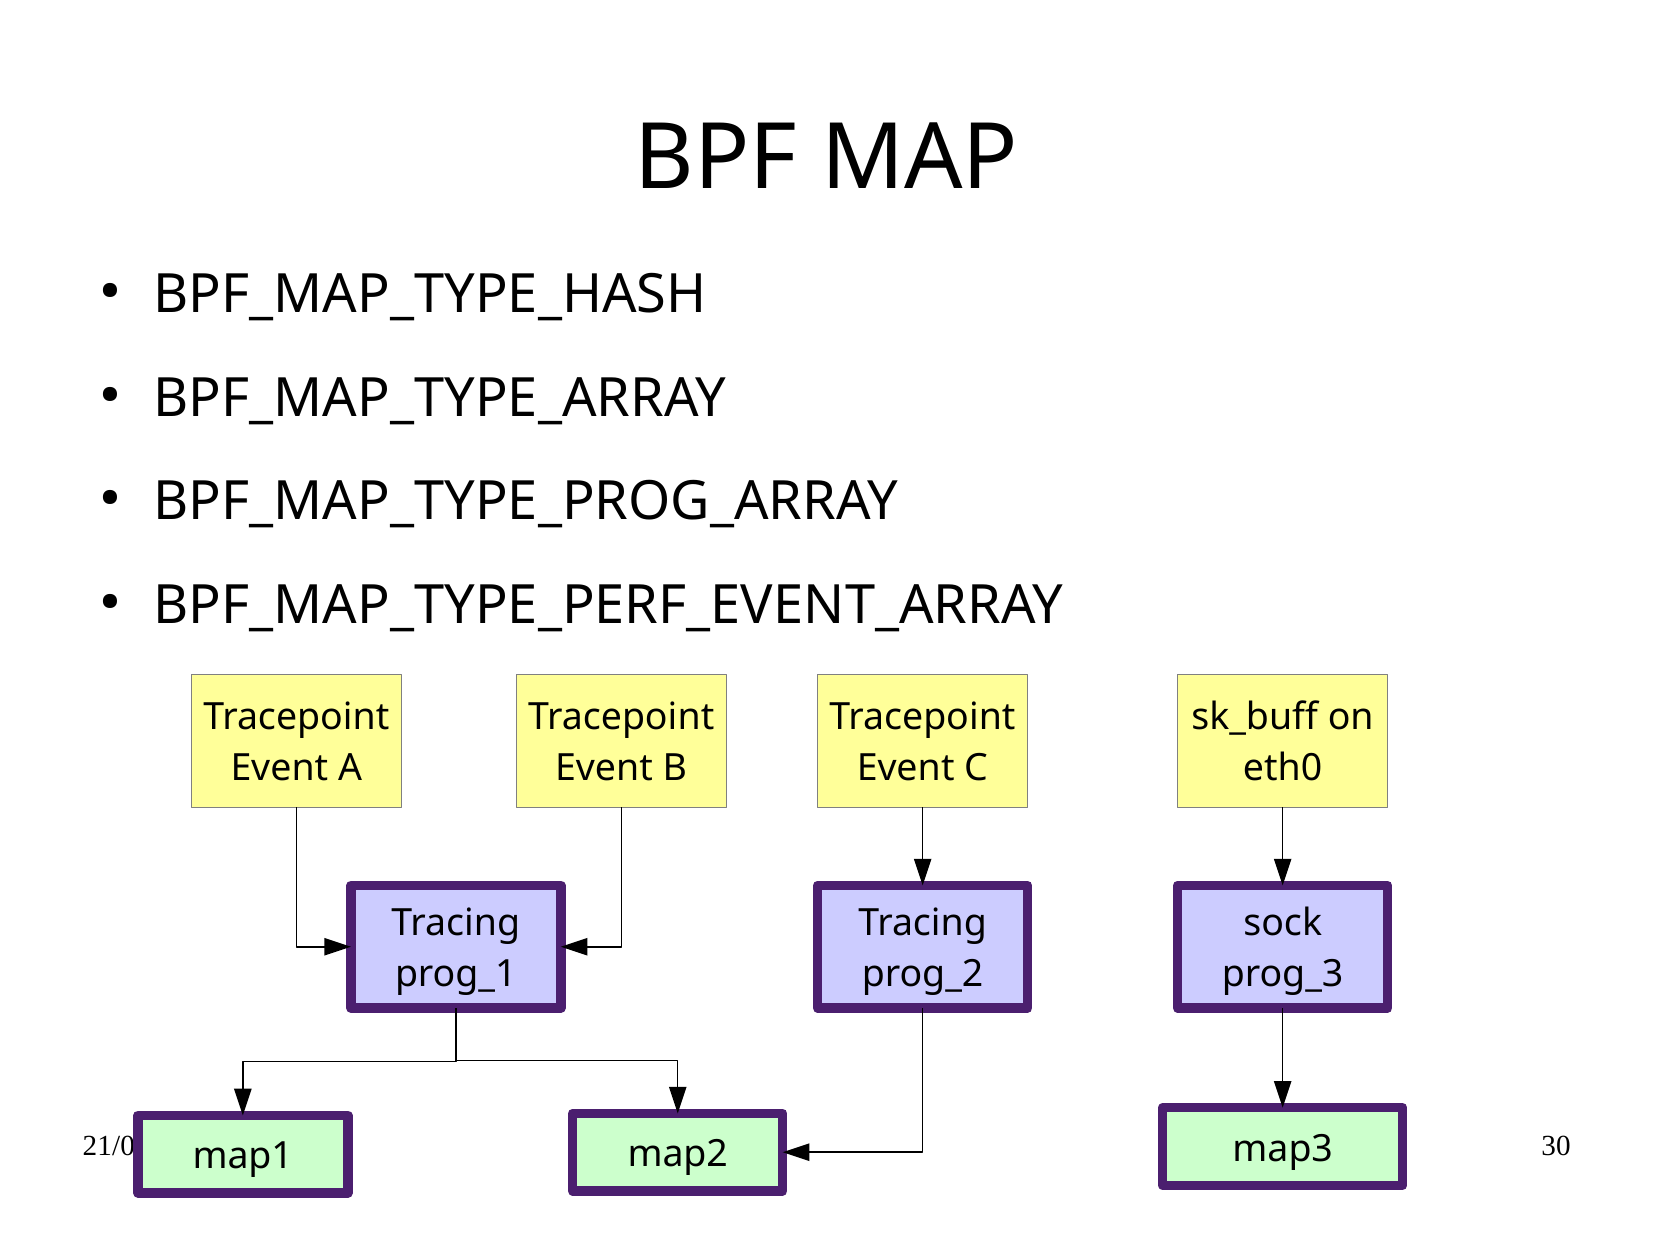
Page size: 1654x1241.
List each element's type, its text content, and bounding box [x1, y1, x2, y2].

title BPF MAP [82, 49, 1571, 254]
text_box sk_buff on eth0 [1177, 674, 1388, 808]
text_box sock prog_3 [1177, 885, 1388, 1009]
text_box map2 [572, 1113, 783, 1192]
list BPF_MAP_TYPE_HASH BPF_MAP_TYPE_ARRAY BPF_MAP_TYPE_PROG_ARRAY BPF_MAP_TYPE_PERF_EVENT_ARRAY [82, 254, 1571, 655]
text_box map1 [137, 1115, 348, 1194]
text_box Tracing prog_1 [350, 885, 561, 1009]
text_box map3 [1162, 1107, 1403, 1186]
text_box Tracepoint Event C [817, 674, 1028, 808]
text_box Tracing prog_2 [817, 885, 1028, 1009]
text_box Tracepoint Event B [516, 674, 727, 808]
text_box Tracepoint Event A [191, 674, 402, 808]
